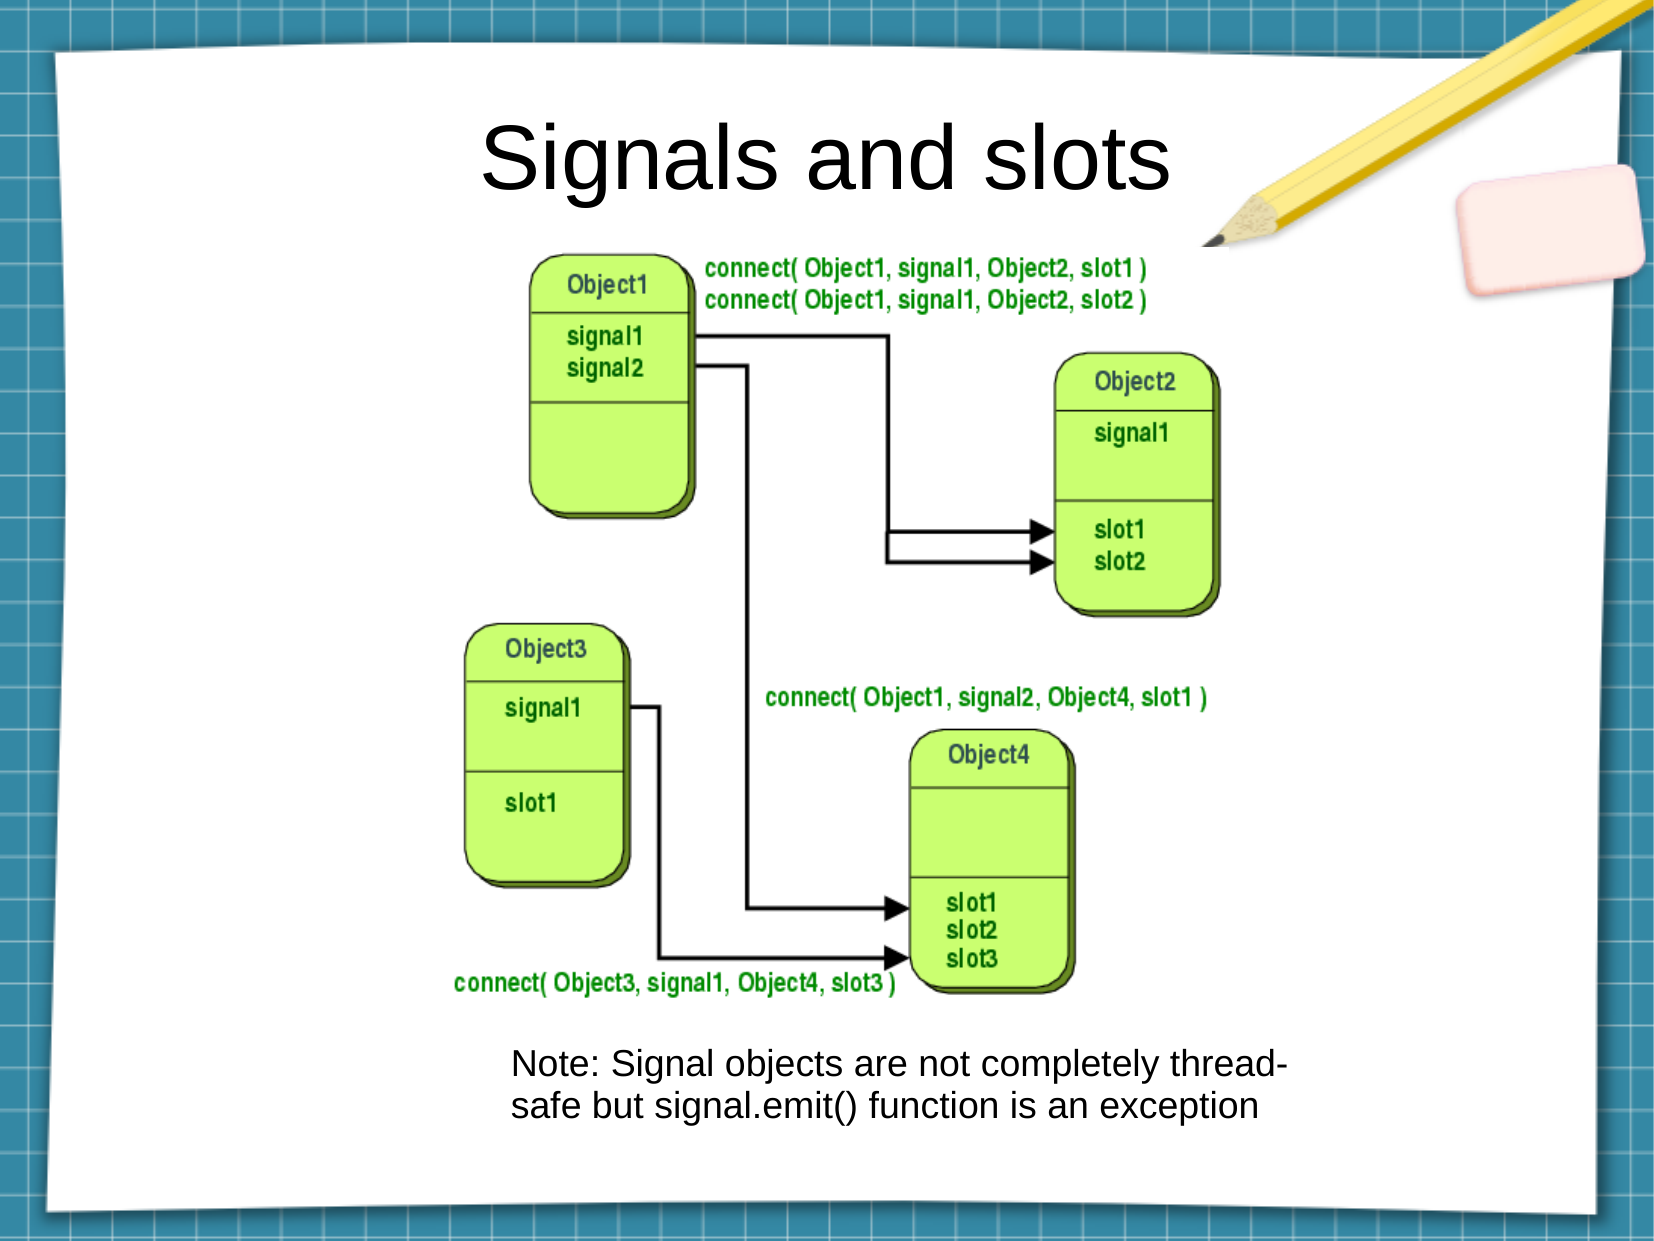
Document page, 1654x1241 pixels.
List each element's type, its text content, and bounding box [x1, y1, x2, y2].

picture [0, 0, 1654, 1241]
text_box Signals and slots [82, 49, 1571, 257]
text_box Note: Signal objects are not completely thread-safe but signal.emit() function is an exception [496, 1035, 1347, 1176]
